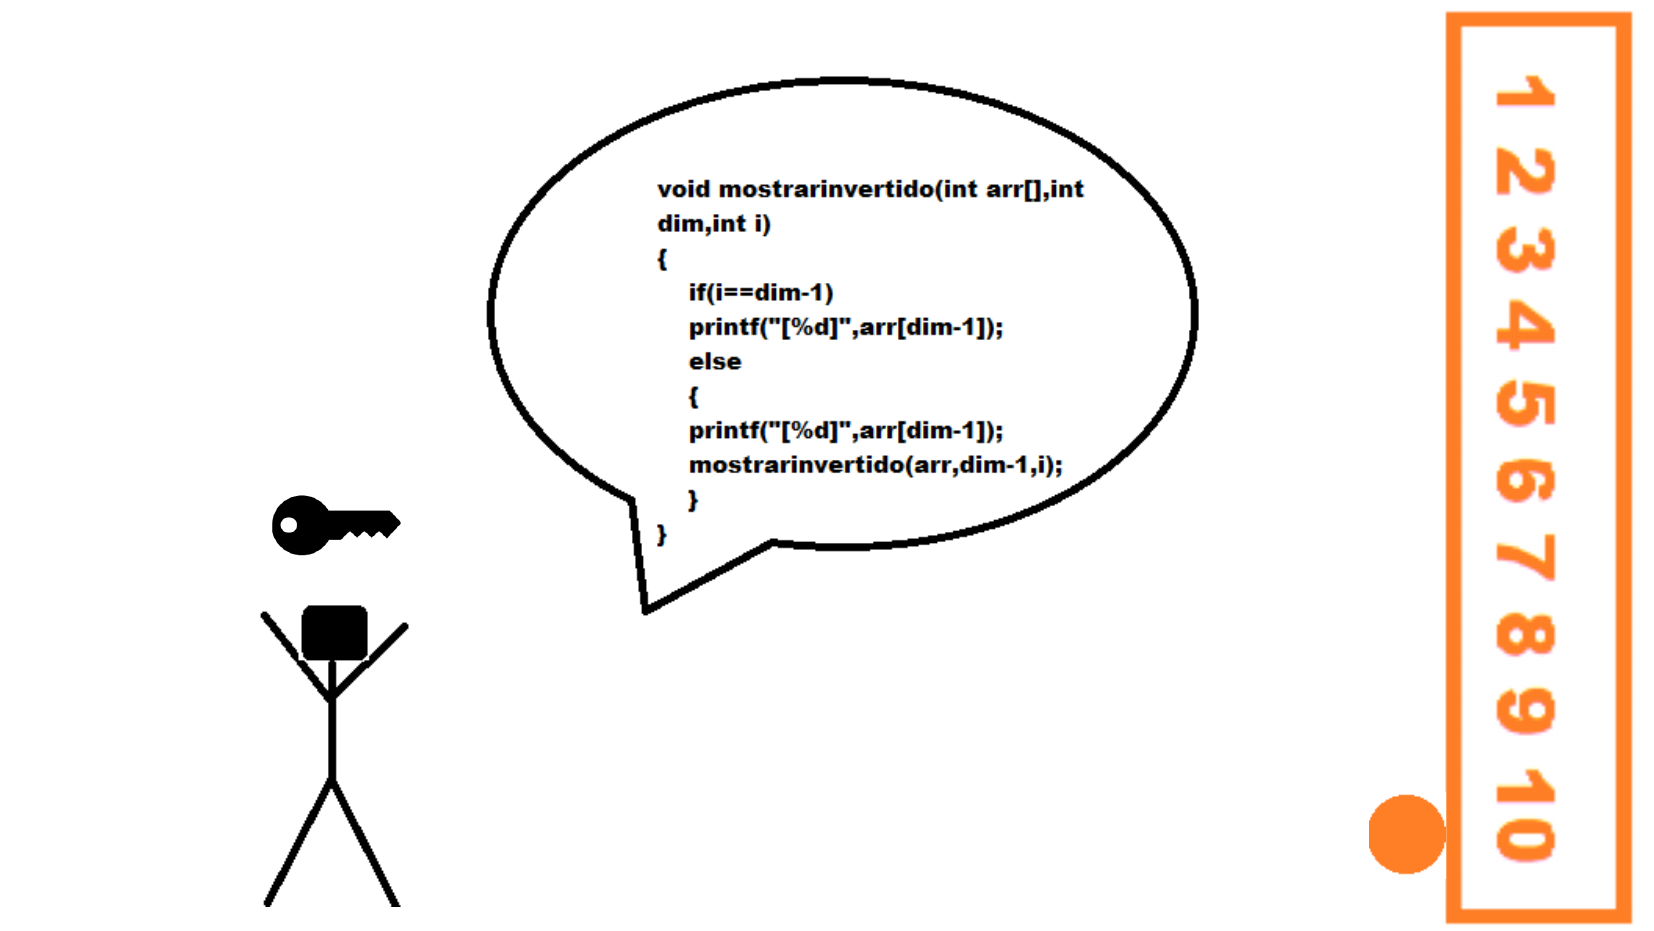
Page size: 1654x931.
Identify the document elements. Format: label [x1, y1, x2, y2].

picture [1369, 0, 1654, 926]
picture [448, 58, 1213, 625]
picture [239, 460, 426, 907]
